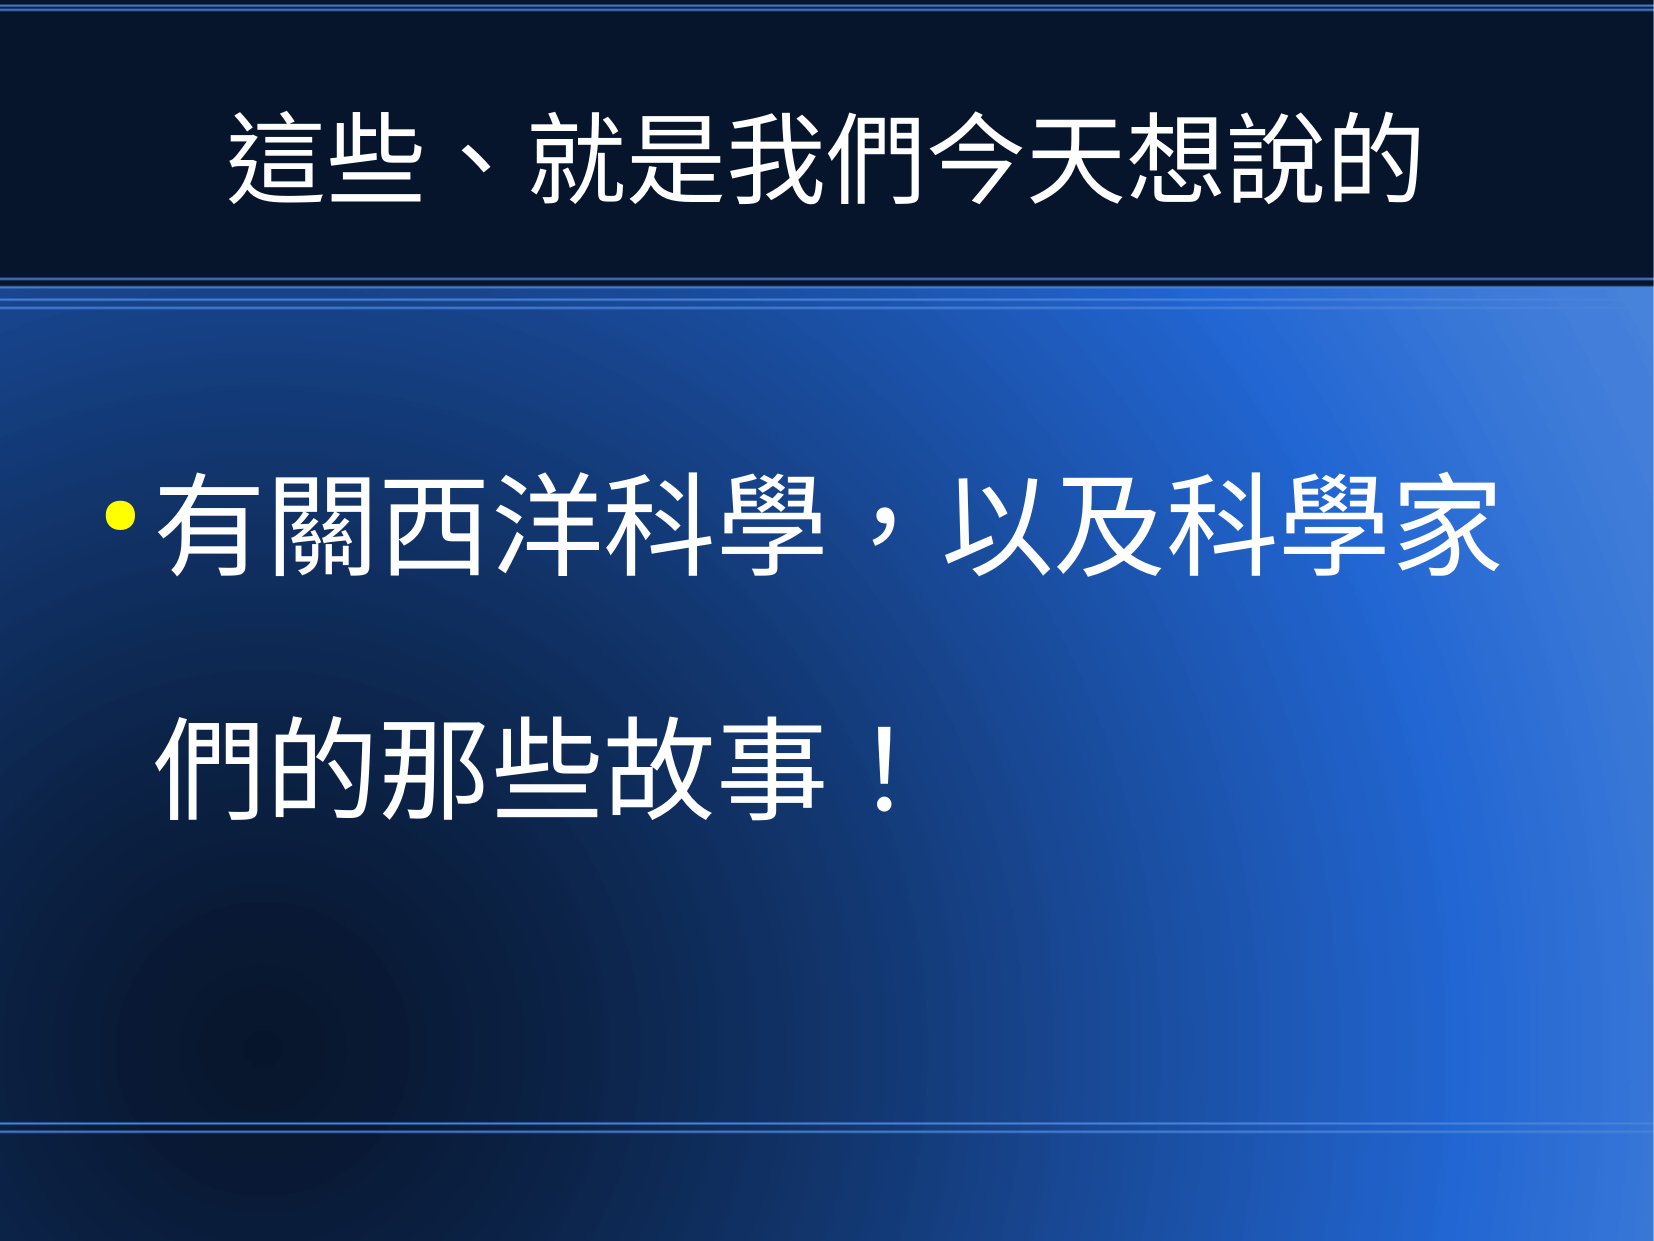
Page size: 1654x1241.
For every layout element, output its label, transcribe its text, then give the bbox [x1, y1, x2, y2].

list 有關西洋科學，以及科學家們的那些故事！ [82, 355, 1571, 1241]
title 這些、就是我們今天想說的 [82, 49, 1571, 257]
picture [0, 0, 1654, 1241]
